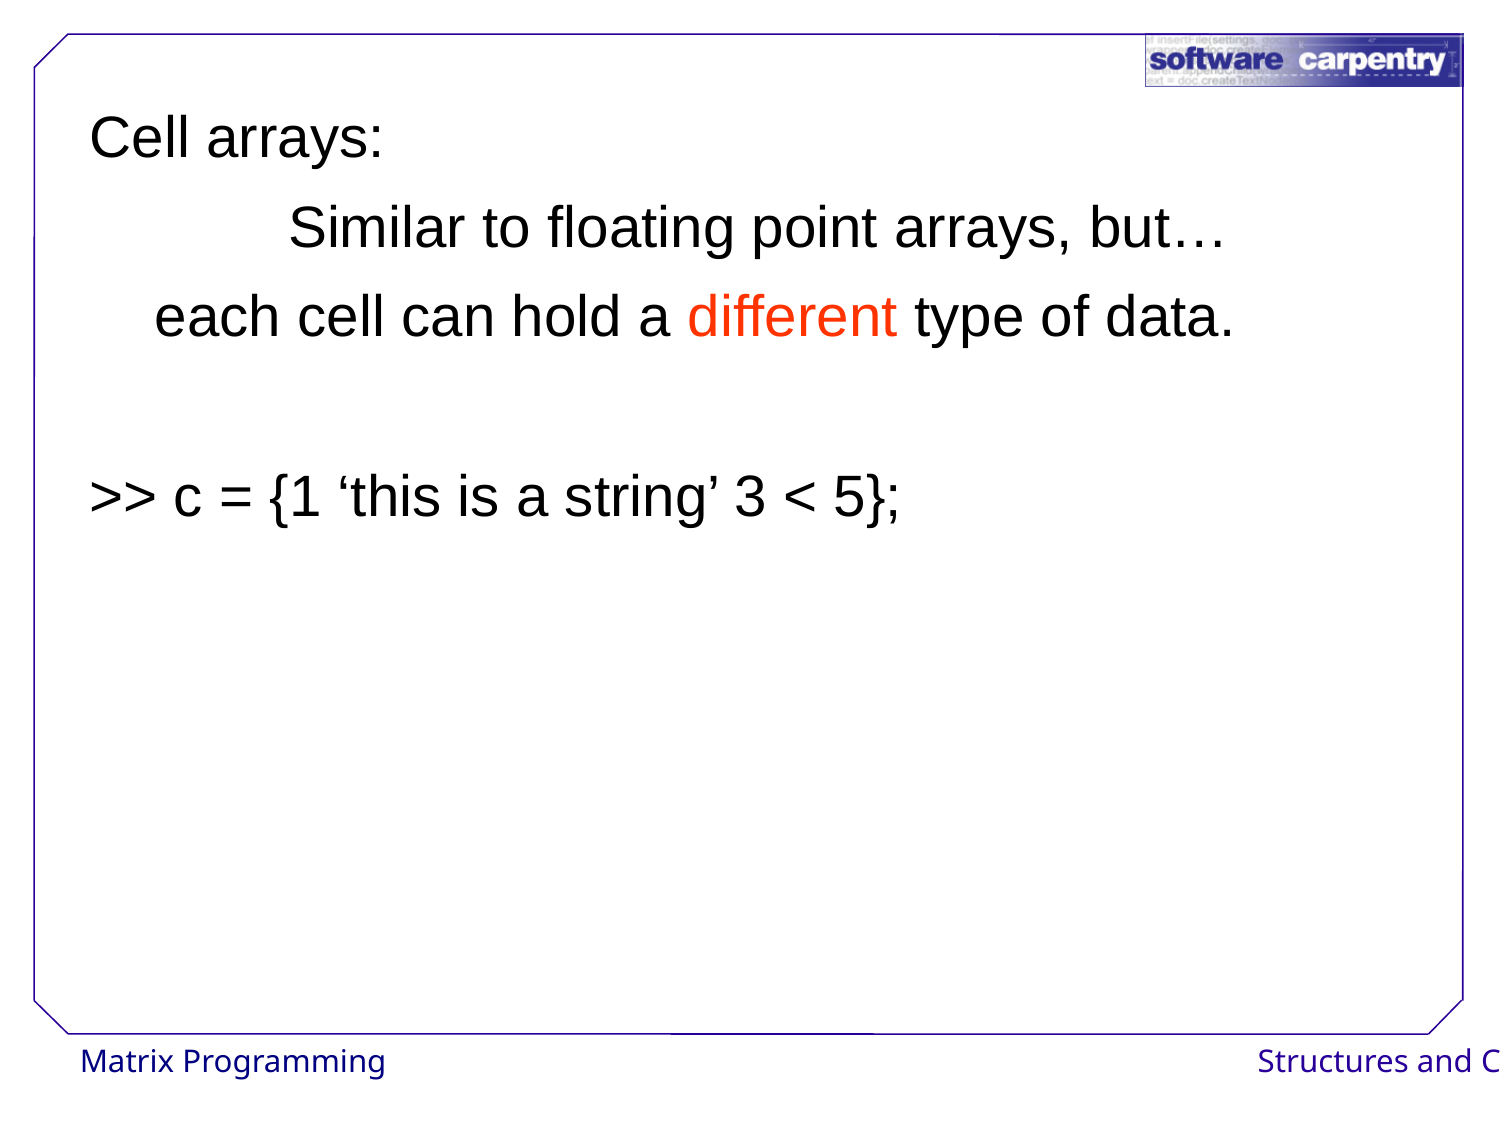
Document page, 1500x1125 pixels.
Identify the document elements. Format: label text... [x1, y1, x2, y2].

picture [1145, 33, 1464, 87]
list Cell arrays: Similar to floating point arrays, but… each cell can hold a different type of data. >> c = {1 ‘this is a string’ 3 < 5}; [75, 99, 1425, 1013]
